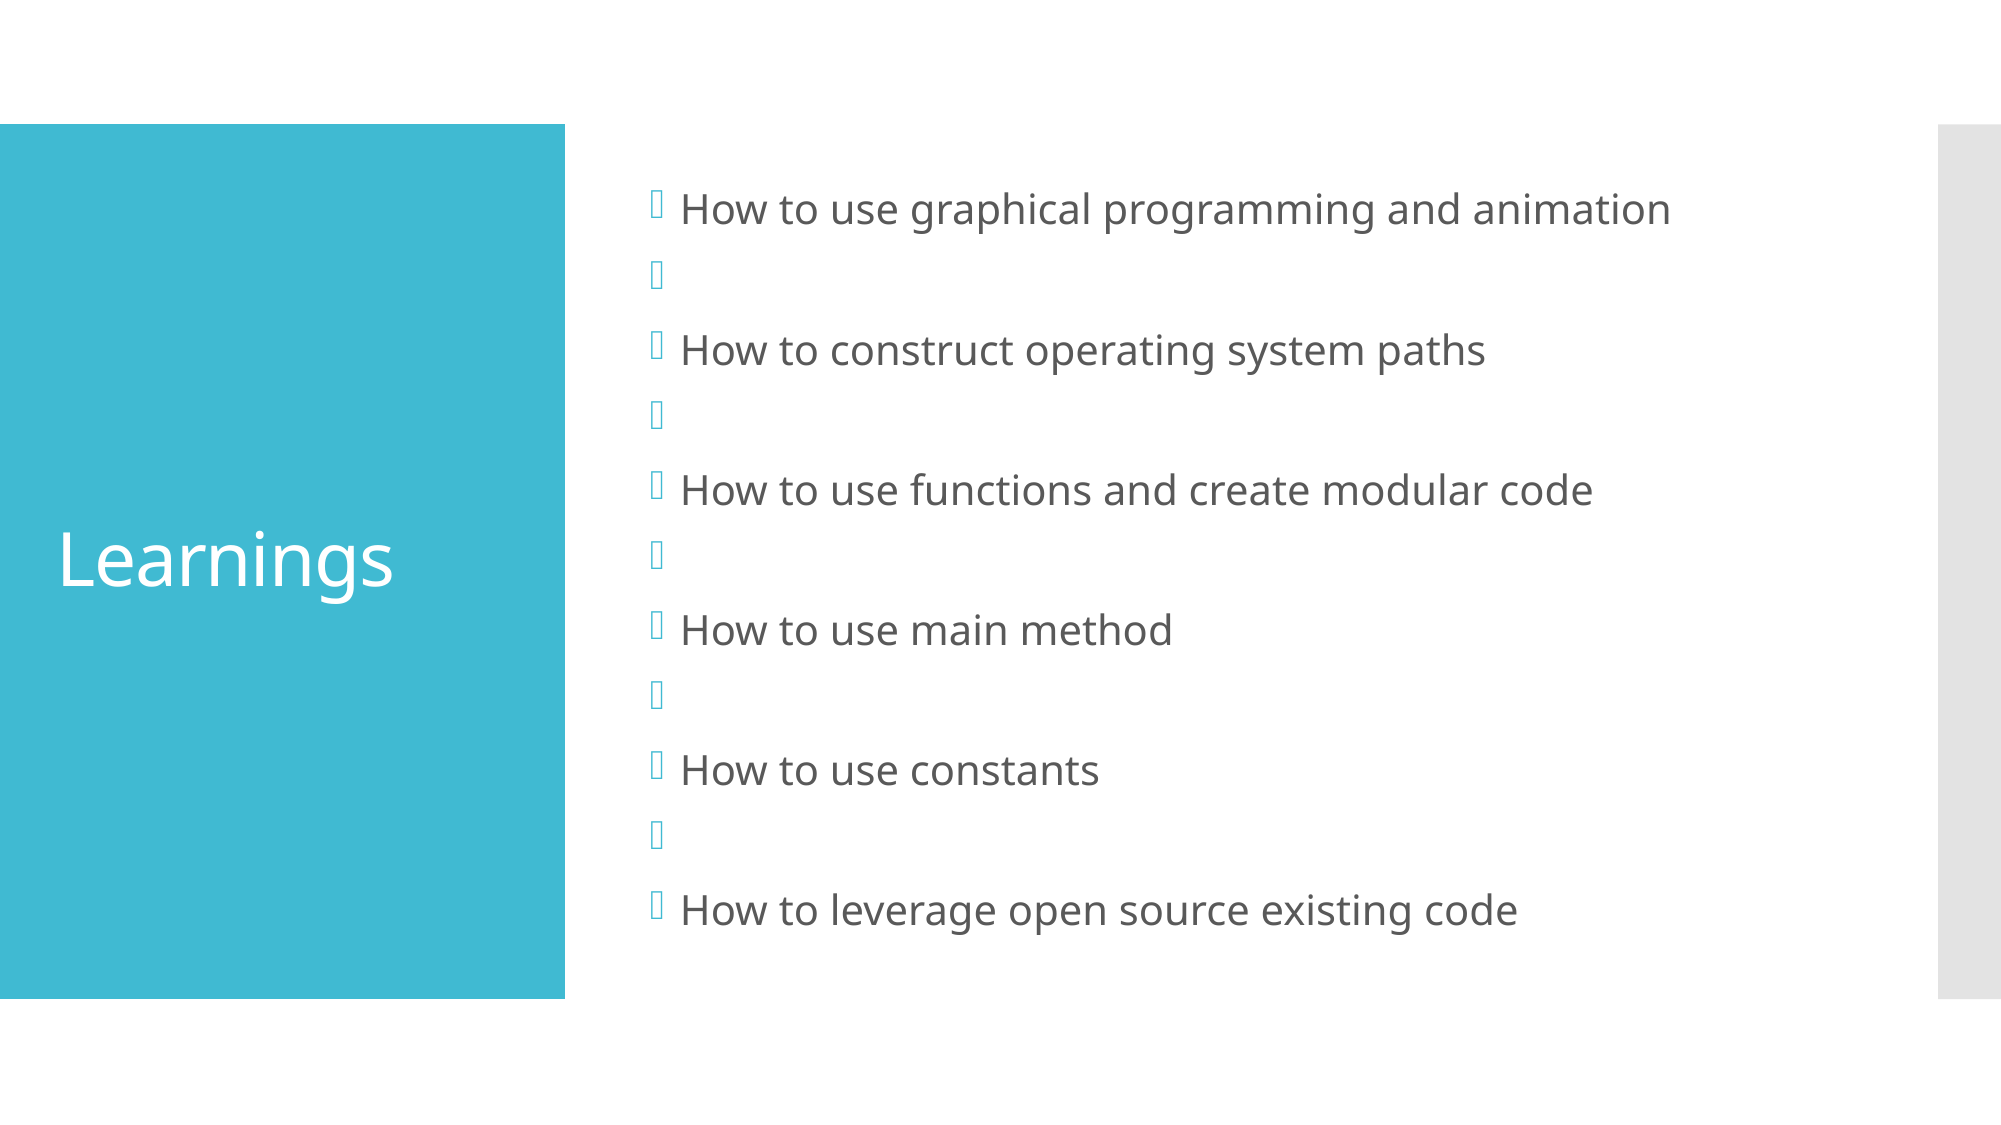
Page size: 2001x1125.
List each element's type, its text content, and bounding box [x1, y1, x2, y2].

title Learnings [41, 184, 526, 940]
list How to use graphical programming and animation How to construct operating system paths How to use functions and create modular code How to use main method How to use constants How to leverage open source existing code [634, 141, 1835, 982]
